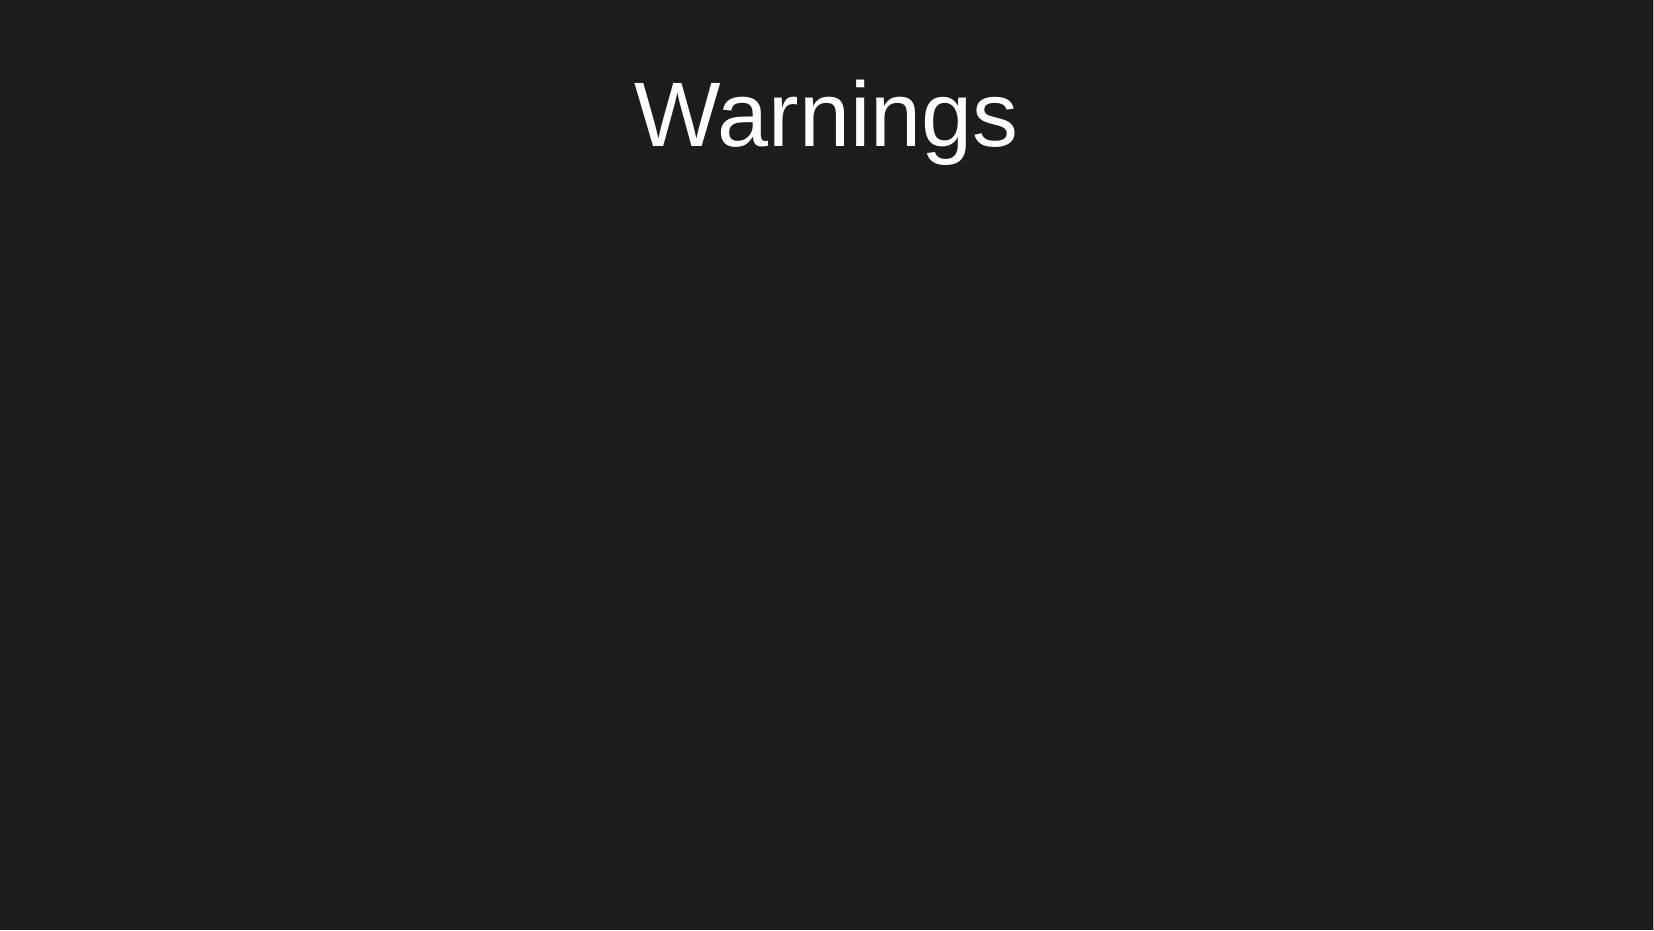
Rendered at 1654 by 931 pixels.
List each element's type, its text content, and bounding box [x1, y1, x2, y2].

title Warnings [82, 37, 1571, 193]
